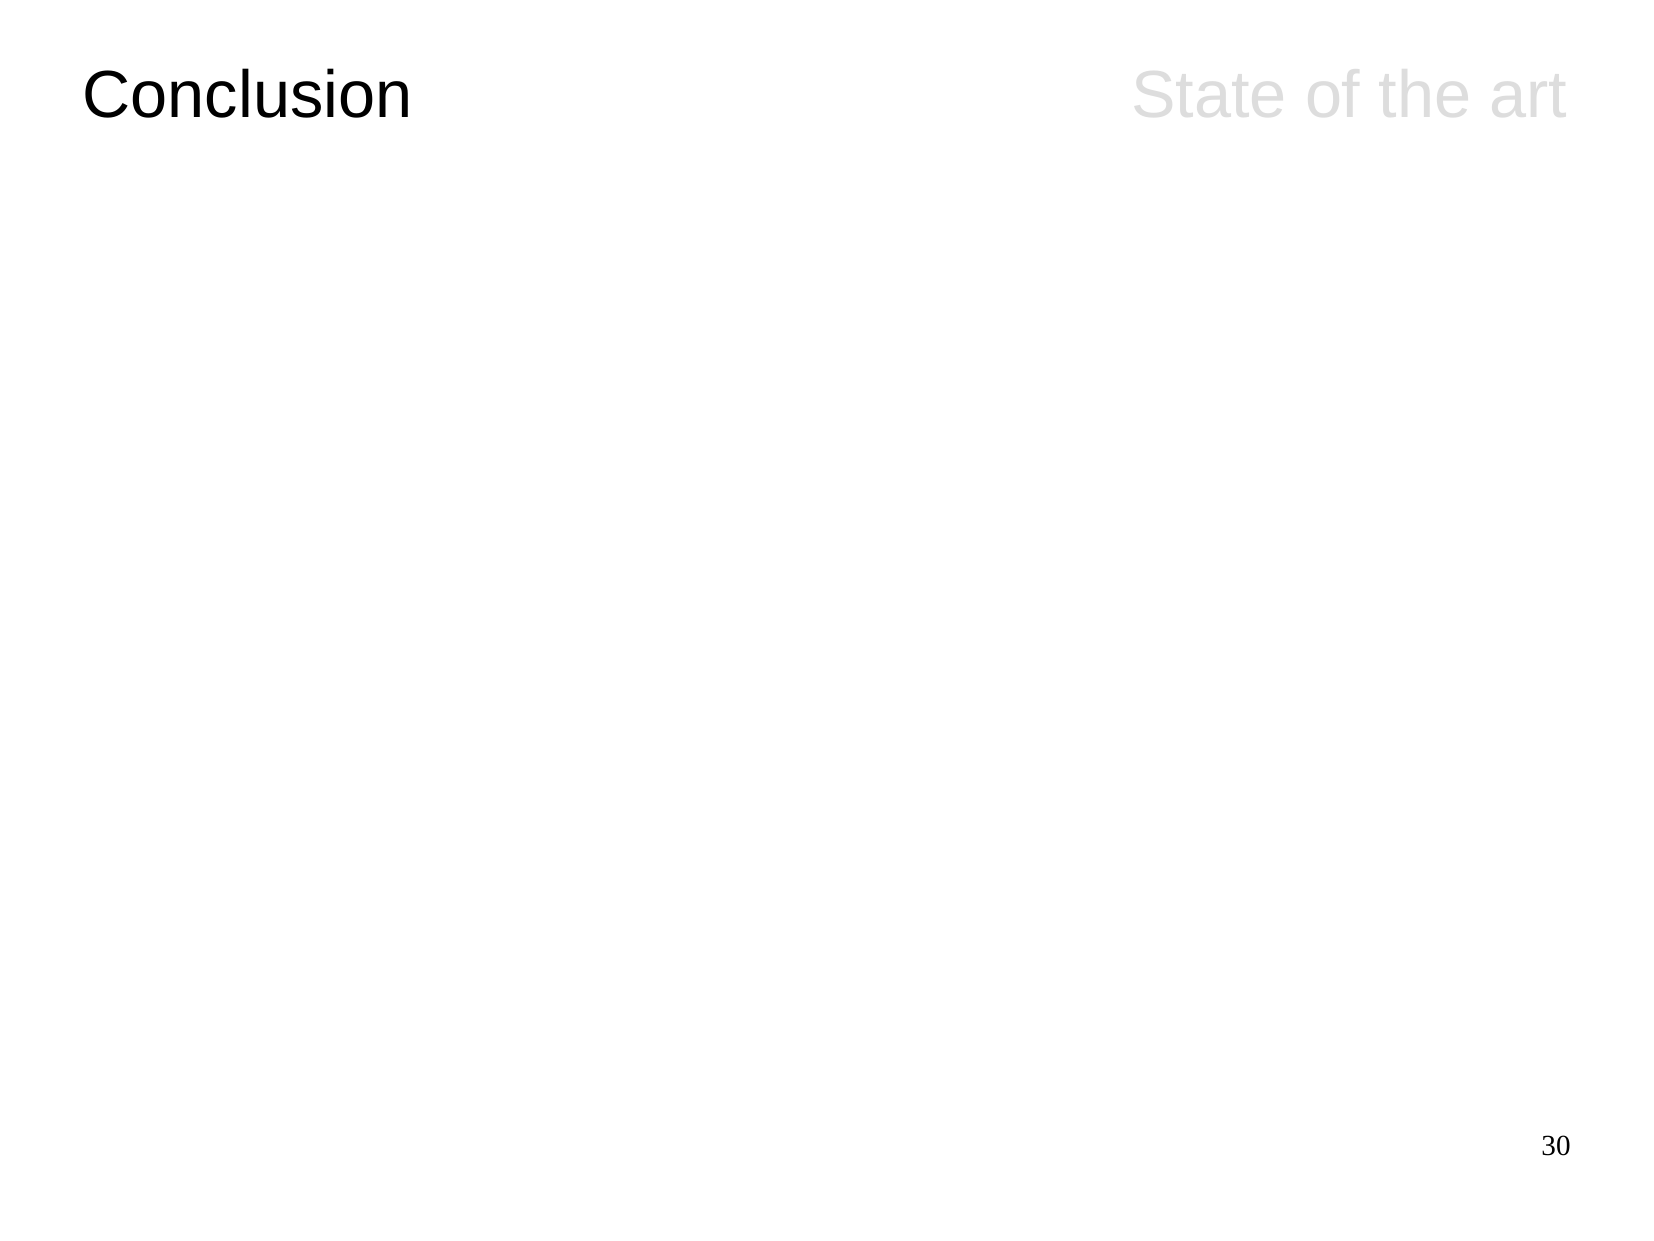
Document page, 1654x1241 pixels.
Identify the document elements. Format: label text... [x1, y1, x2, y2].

title Conclusion [82, 54, 1170, 135]
